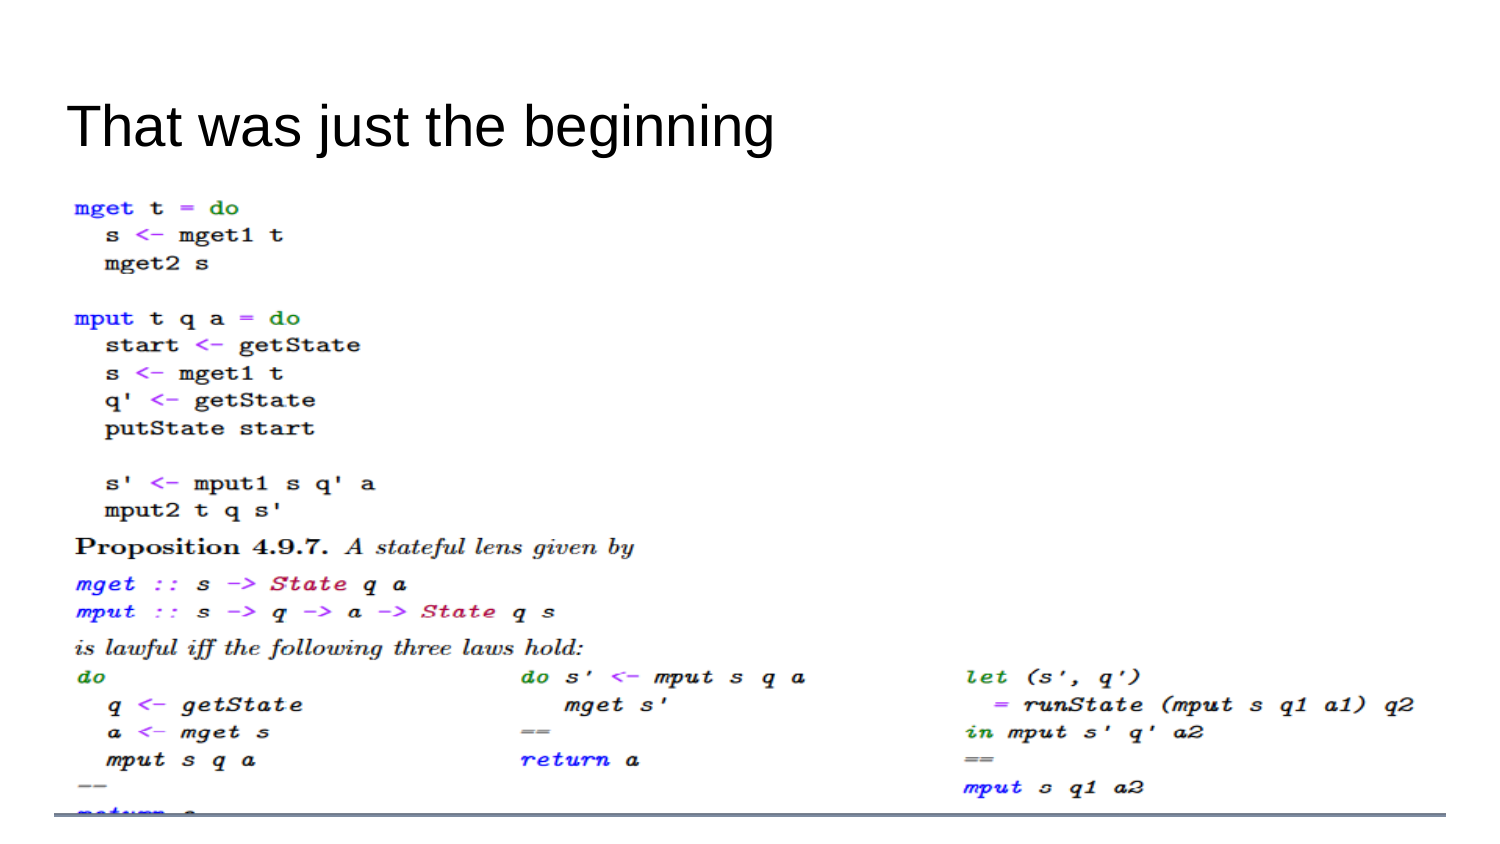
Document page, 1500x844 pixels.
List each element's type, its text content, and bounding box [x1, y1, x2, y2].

title That was just the beginning [51, 72, 1449, 167]
picture [54, 188, 1446, 817]
